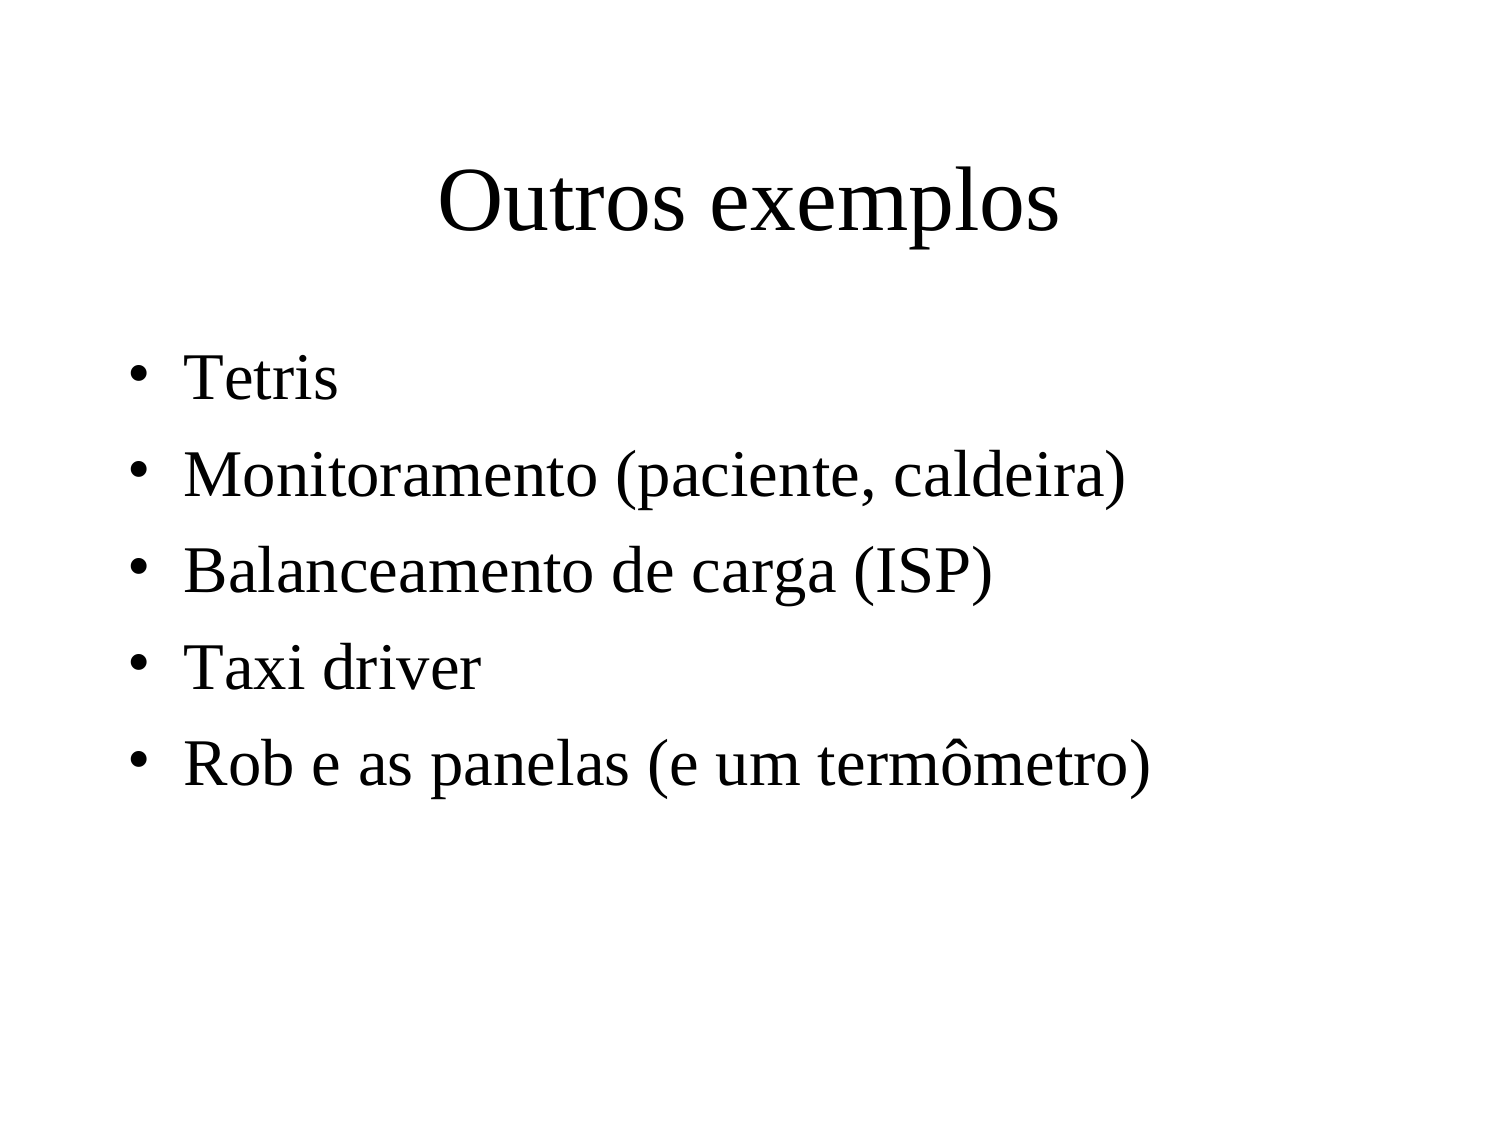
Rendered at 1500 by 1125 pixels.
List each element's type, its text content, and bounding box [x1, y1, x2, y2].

title Outros exemplos [112, 76, 1388, 312]
list Tetris Monitoramento (paciente, caldeira) Balanceamento de carga (ISP) Taxi driver Rob e as panelas (e um termômetro) [112, 324, 1388, 1020]
